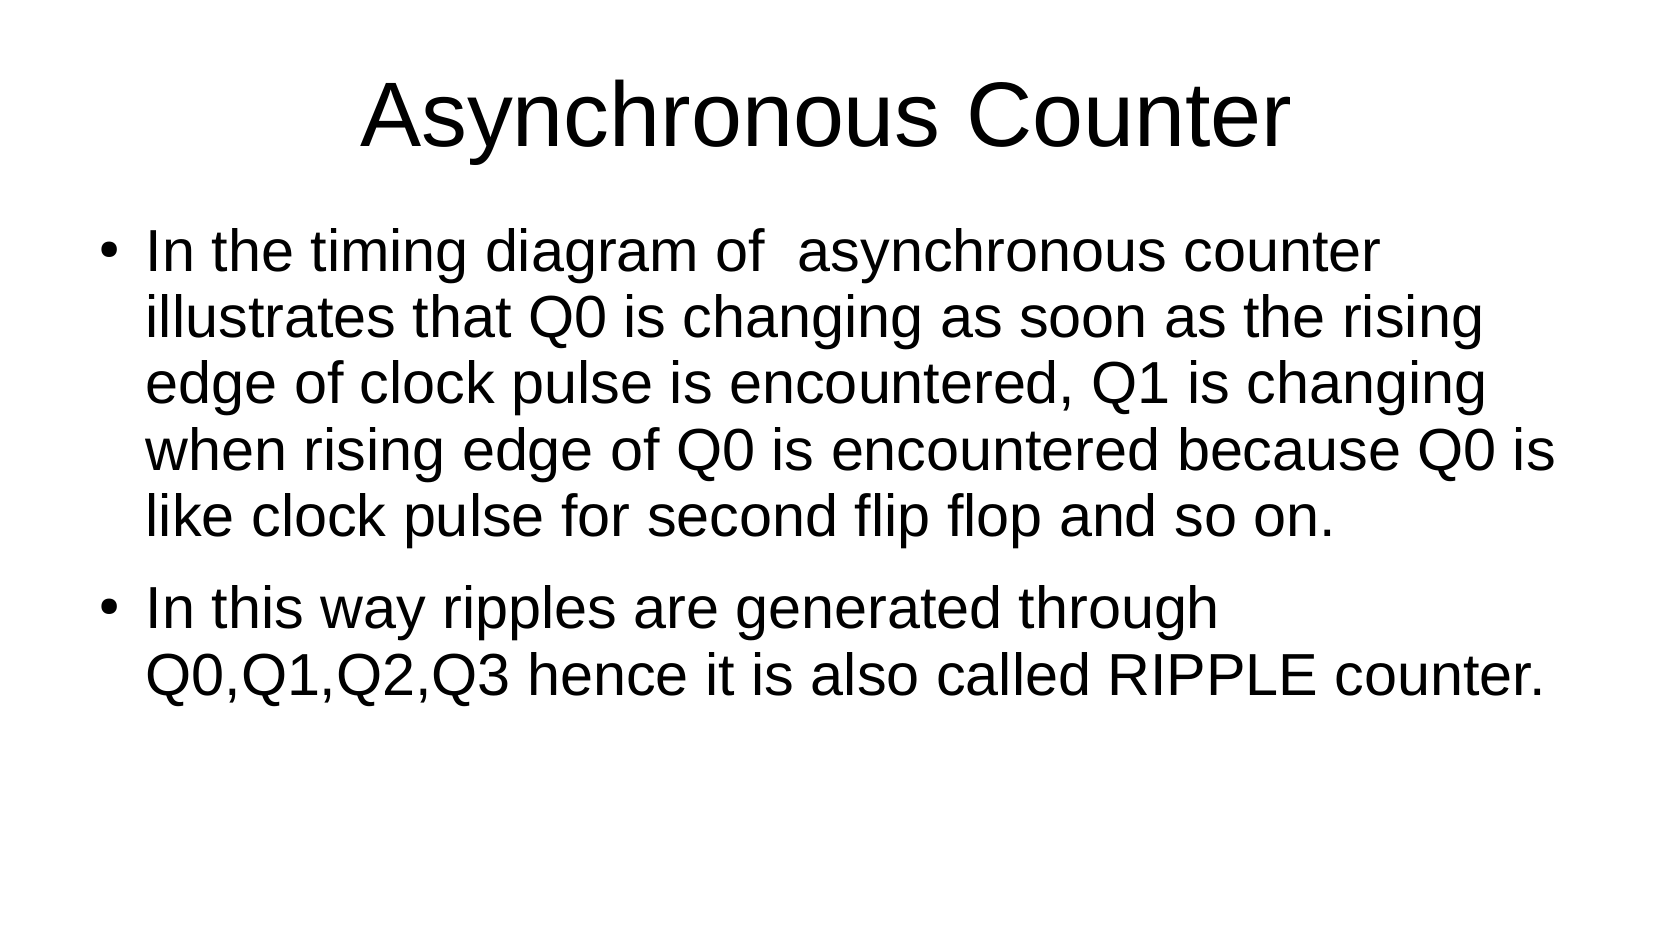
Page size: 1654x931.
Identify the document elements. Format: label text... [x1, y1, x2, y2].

title Asynchronous Counter [82, 37, 1571, 193]
list In the timing diagram of asynchronous counter illustrates that Q0 is changing as soon as the rising edge of clock pulse is encountered, Q1 is changing when rising edge of Q0 is encountered because Q0 is like clock pulse for second flip flop and so on. In this way ripples are generated through Q0,Q1,Q2,Q3 hence it is also called RIPPLE counter. [82, 217, 1571, 758]
